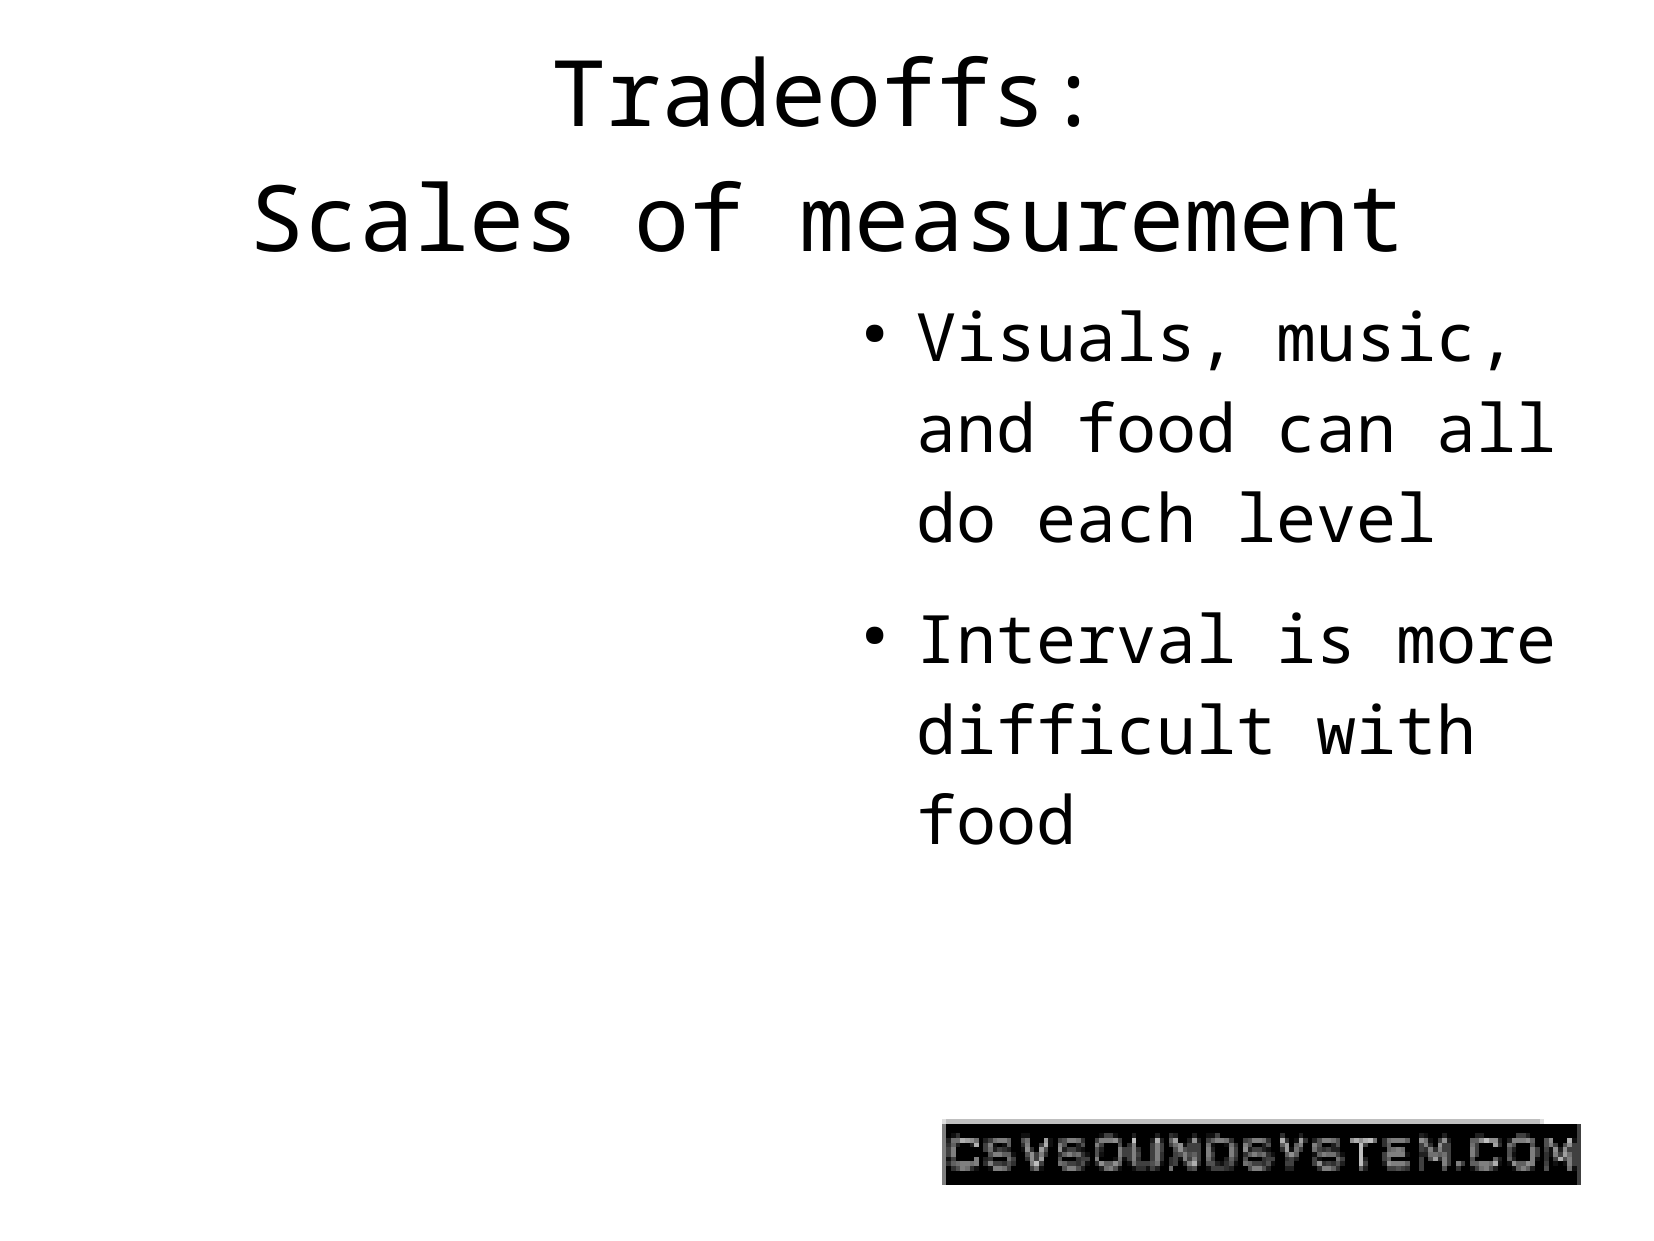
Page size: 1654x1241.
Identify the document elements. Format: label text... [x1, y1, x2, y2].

list Visuals, music, and food can all do each level Interval is more difficult with food [845, 290, 1572, 1010]
picture [933, 1064, 1591, 1185]
title Tradeoffs: Scales of measurement [82, 49, 1571, 257]
